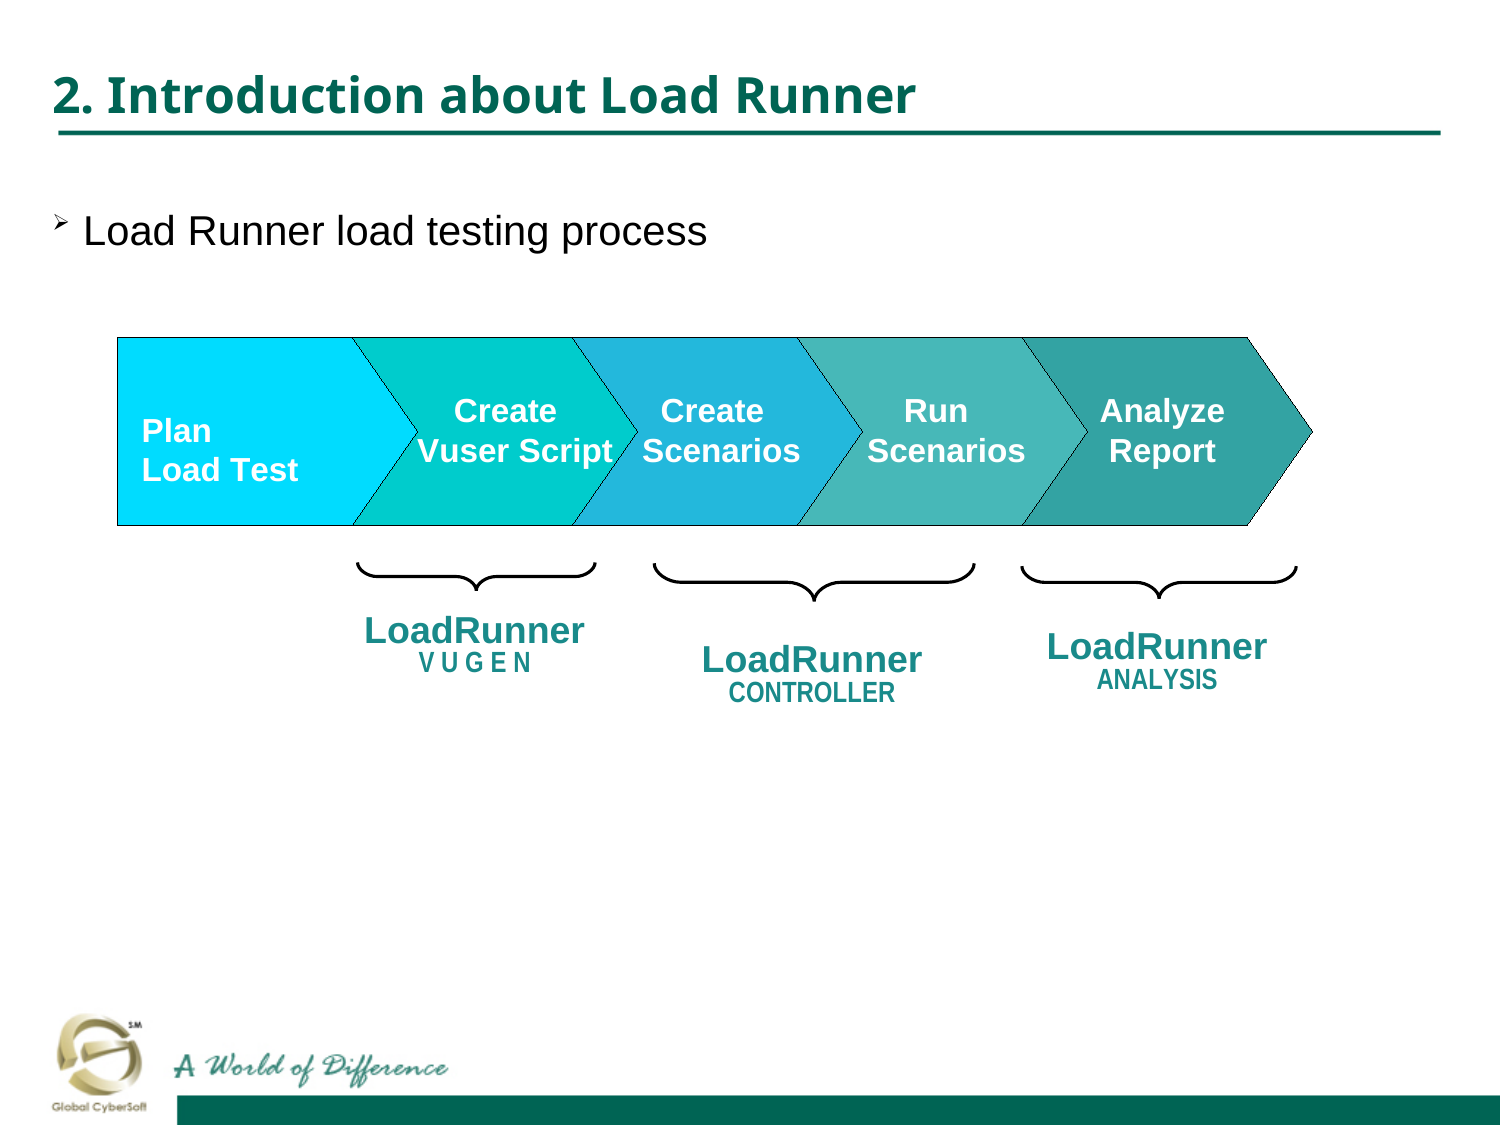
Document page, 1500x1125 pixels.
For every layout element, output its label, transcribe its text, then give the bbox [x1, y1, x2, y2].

text_box Run Scenarios [798, 337, 1088, 526]
text_box LoadRunner V U G E N [349, 606, 601, 686]
text_box Analyze Report [1023, 337, 1313, 526]
title Load Runner load testing process [37, 187, 1463, 263]
picture [0, 0, 1500, 1125]
text_box Create Vuser Script [353, 337, 638, 526]
title 2. Introduction about Load Runner [37, 0, 1463, 187]
text_box LoadRunner CONTROLLER [686, 636, 938, 716]
text_box Plan Load Test [117, 337, 418, 526]
text_box LoadRunner ANALYSIS [1031, 623, 1283, 703]
text_box Create Scenarios [573, 337, 863, 526]
